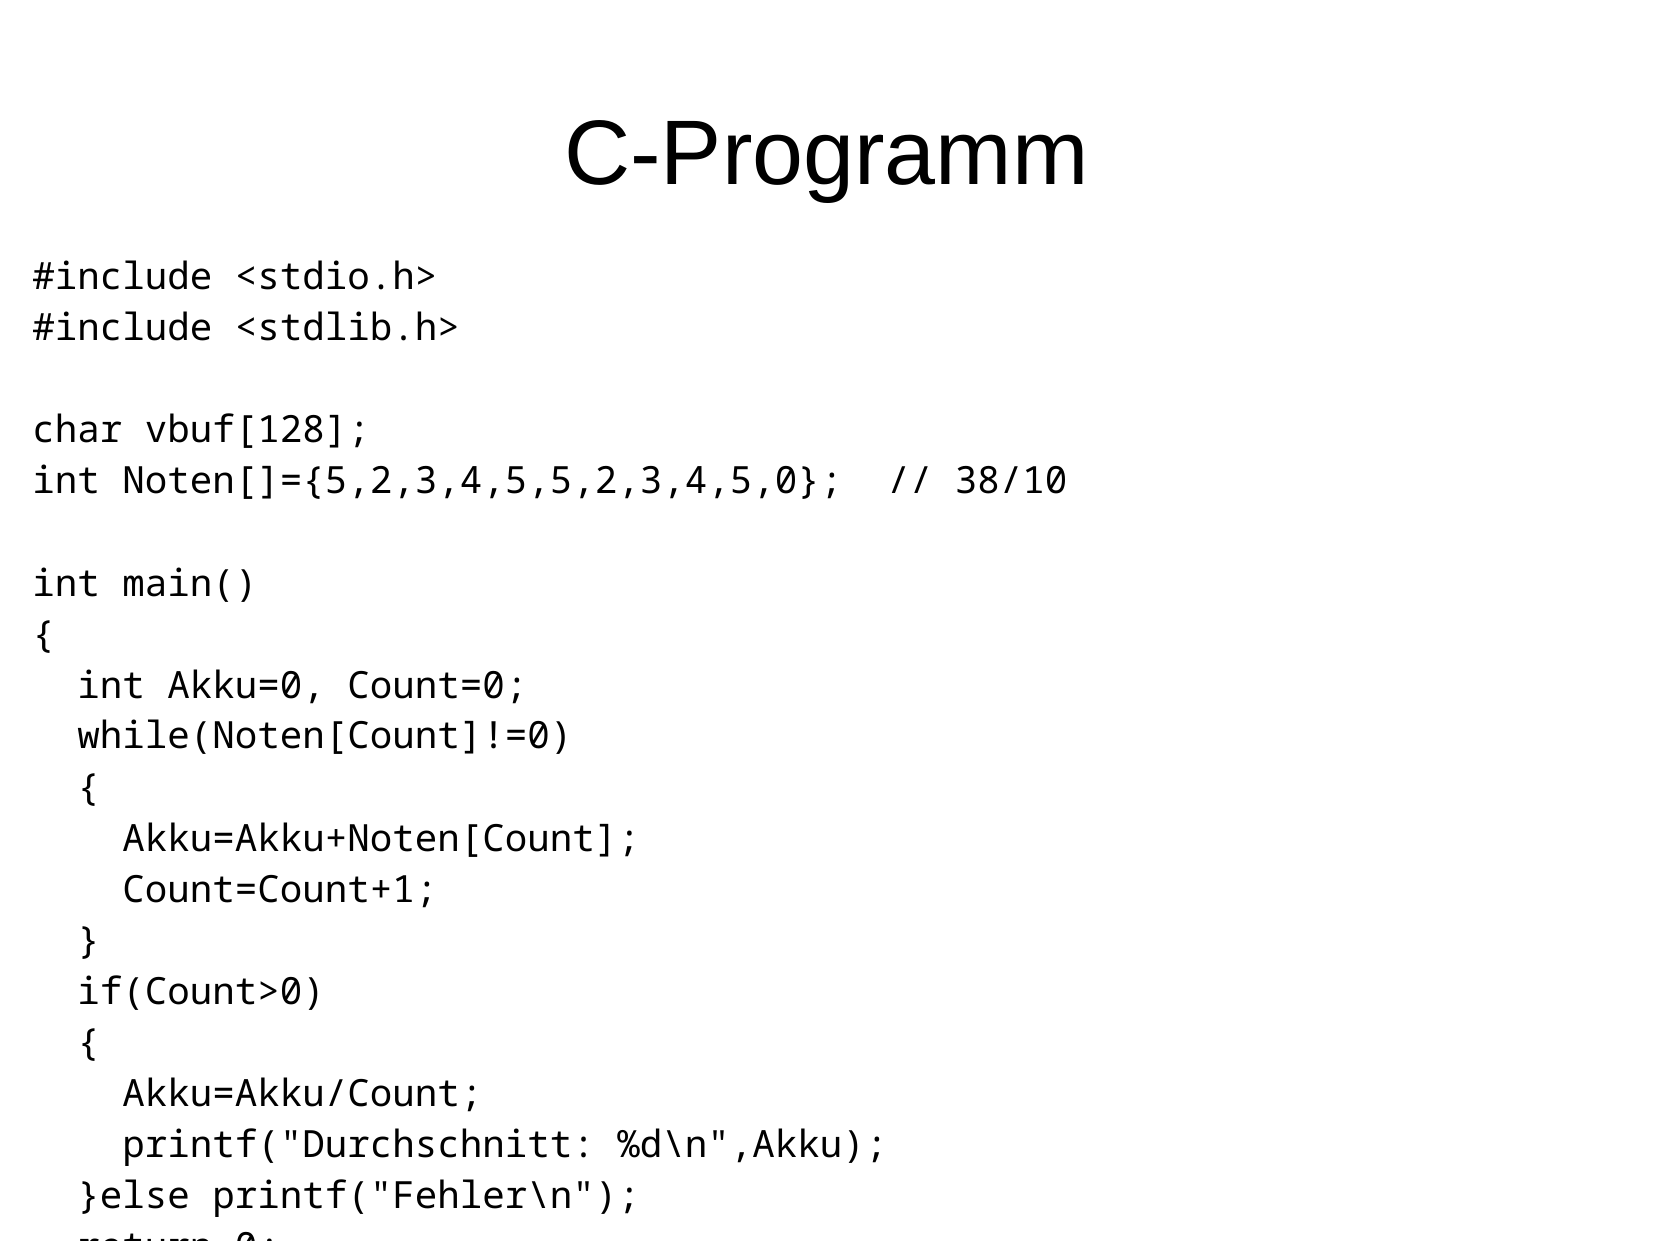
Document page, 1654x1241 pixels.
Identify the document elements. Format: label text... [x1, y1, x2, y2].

title C-Programm [82, 49, 1571, 242]
text_box #include <stdio.h> #include <stdlib.h> char vbuf[128]; int Noten[]={5,2,3,4,5,5,2,3,4,5,0}; // 38/10 int main() { int Akku=0, Count=0; while(Noten[Count]!=0) { Akku=Akku+Noten[Count]; Count=Count+1; } if(Count>0) { Akku=Akku/Count; printf("Durchschnitt: %d\n",Akku); }else printf("Fehler\n"); return 0; } [17, 242, 1654, 1182]
